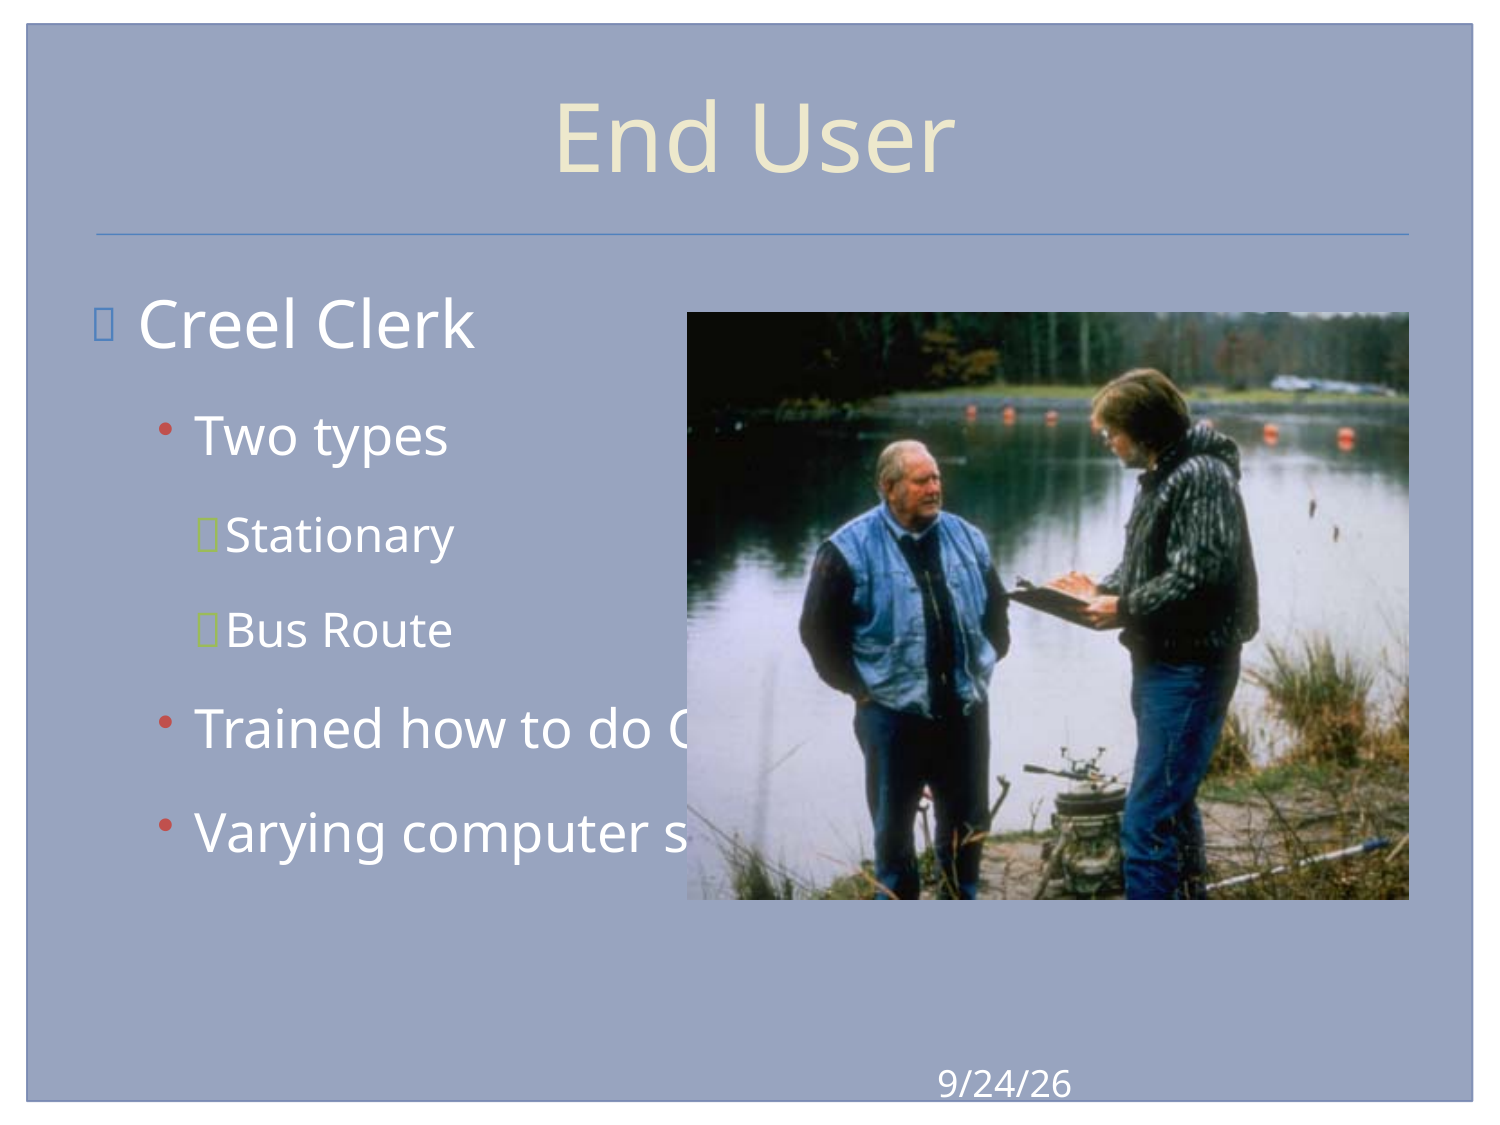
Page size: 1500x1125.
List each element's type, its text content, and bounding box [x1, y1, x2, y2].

title End User [75, 41, 1425, 230]
picture [687, 312, 1409, 900]
list Creel Clerk Two types Stationary Bus Route Trained how to do Creel survey Varying computer skills [75, 270, 1425, 1013]
